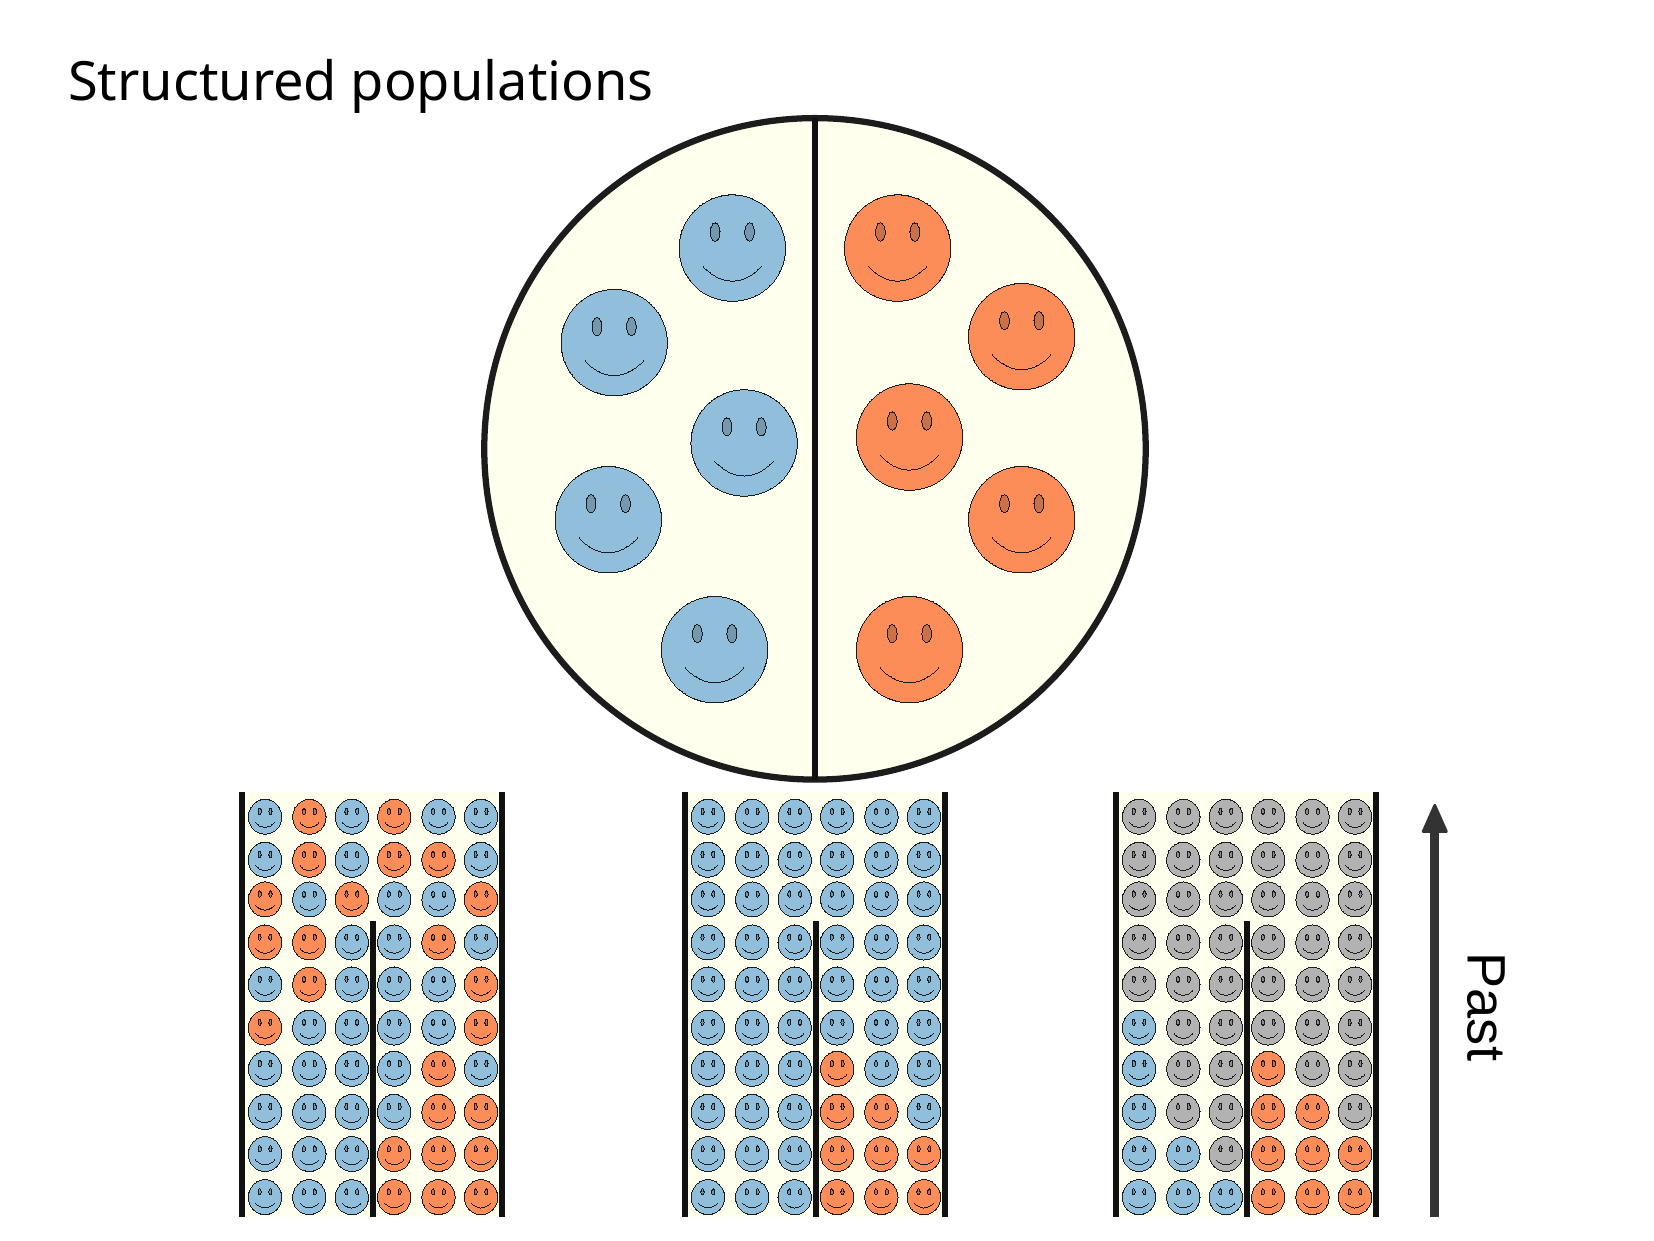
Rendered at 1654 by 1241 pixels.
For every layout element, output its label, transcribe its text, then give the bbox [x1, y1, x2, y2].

text_box [241, 792, 502, 1218]
text_box Past [1448, 937, 1524, 1077]
text_box [684, 792, 945, 1218]
text_box [818, 118, 1146, 780]
text_box [484, 118, 812, 780]
text_box Structured populations [53, 35, 621, 109]
text_box [1115, 792, 1376, 1218]
